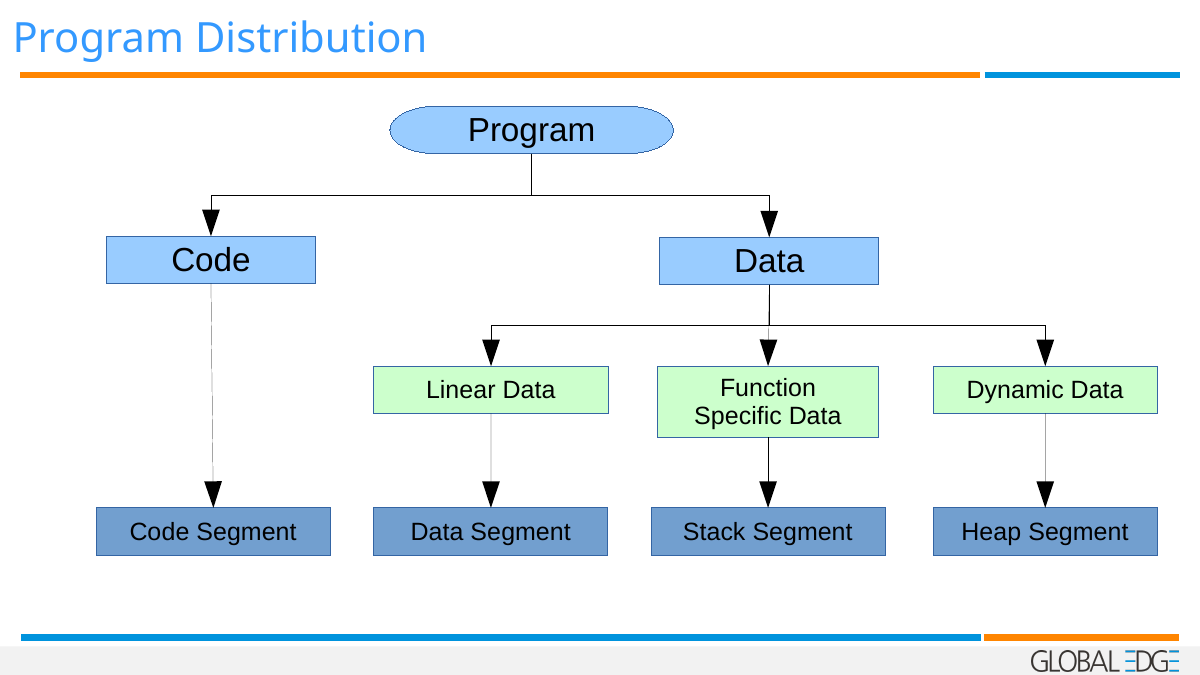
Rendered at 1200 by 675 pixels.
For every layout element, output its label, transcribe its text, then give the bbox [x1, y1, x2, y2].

title Program Distribution [12, 9, 1088, 63]
text_box Function Specific Data [657, 366, 879, 438]
text_box Data Segment [373, 507, 608, 556]
text_box Code Segment [96, 507, 331, 556]
text_box Program [389, 106, 674, 154]
text_box Stack Segment [651, 507, 886, 556]
picture [1031, 650, 1179, 672]
text_box Data [659, 237, 879, 285]
text_box Dynamic Data [933, 366, 1158, 414]
text_box Linear Data [373, 366, 609, 414]
text_box Heap Segment [933, 507, 1158, 556]
text_box Code [106, 236, 316, 284]
